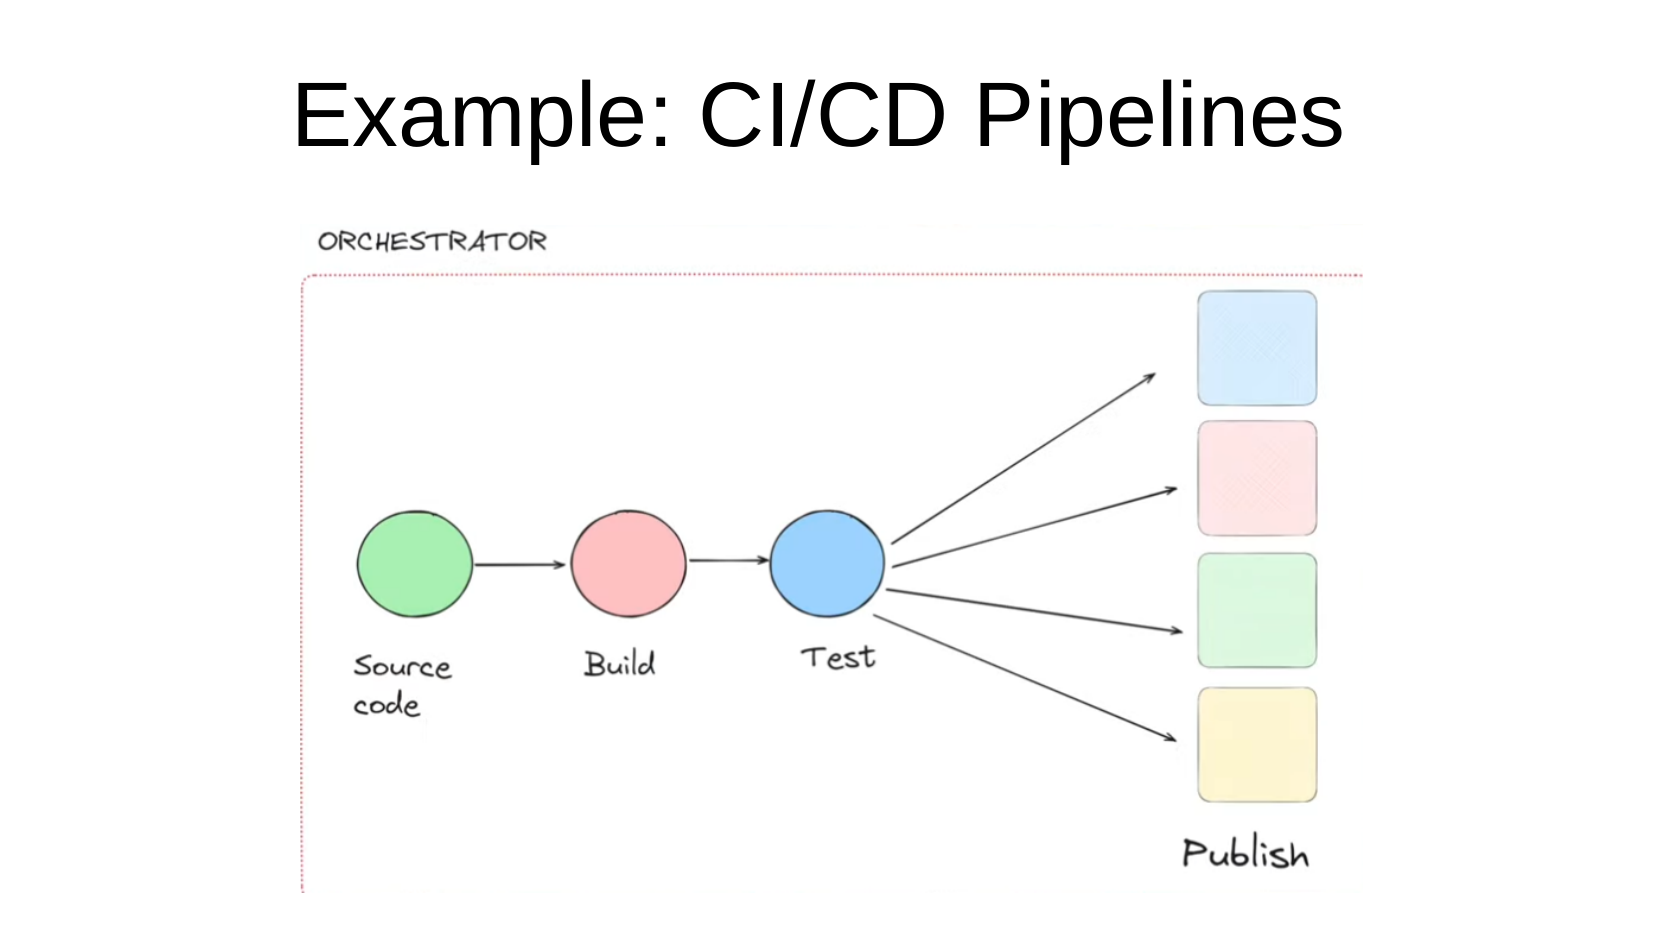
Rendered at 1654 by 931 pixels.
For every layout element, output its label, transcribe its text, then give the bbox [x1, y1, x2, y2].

title Example: CI/CD Pipelines [75, 37, 1564, 193]
picture [300, 224, 1363, 893]
